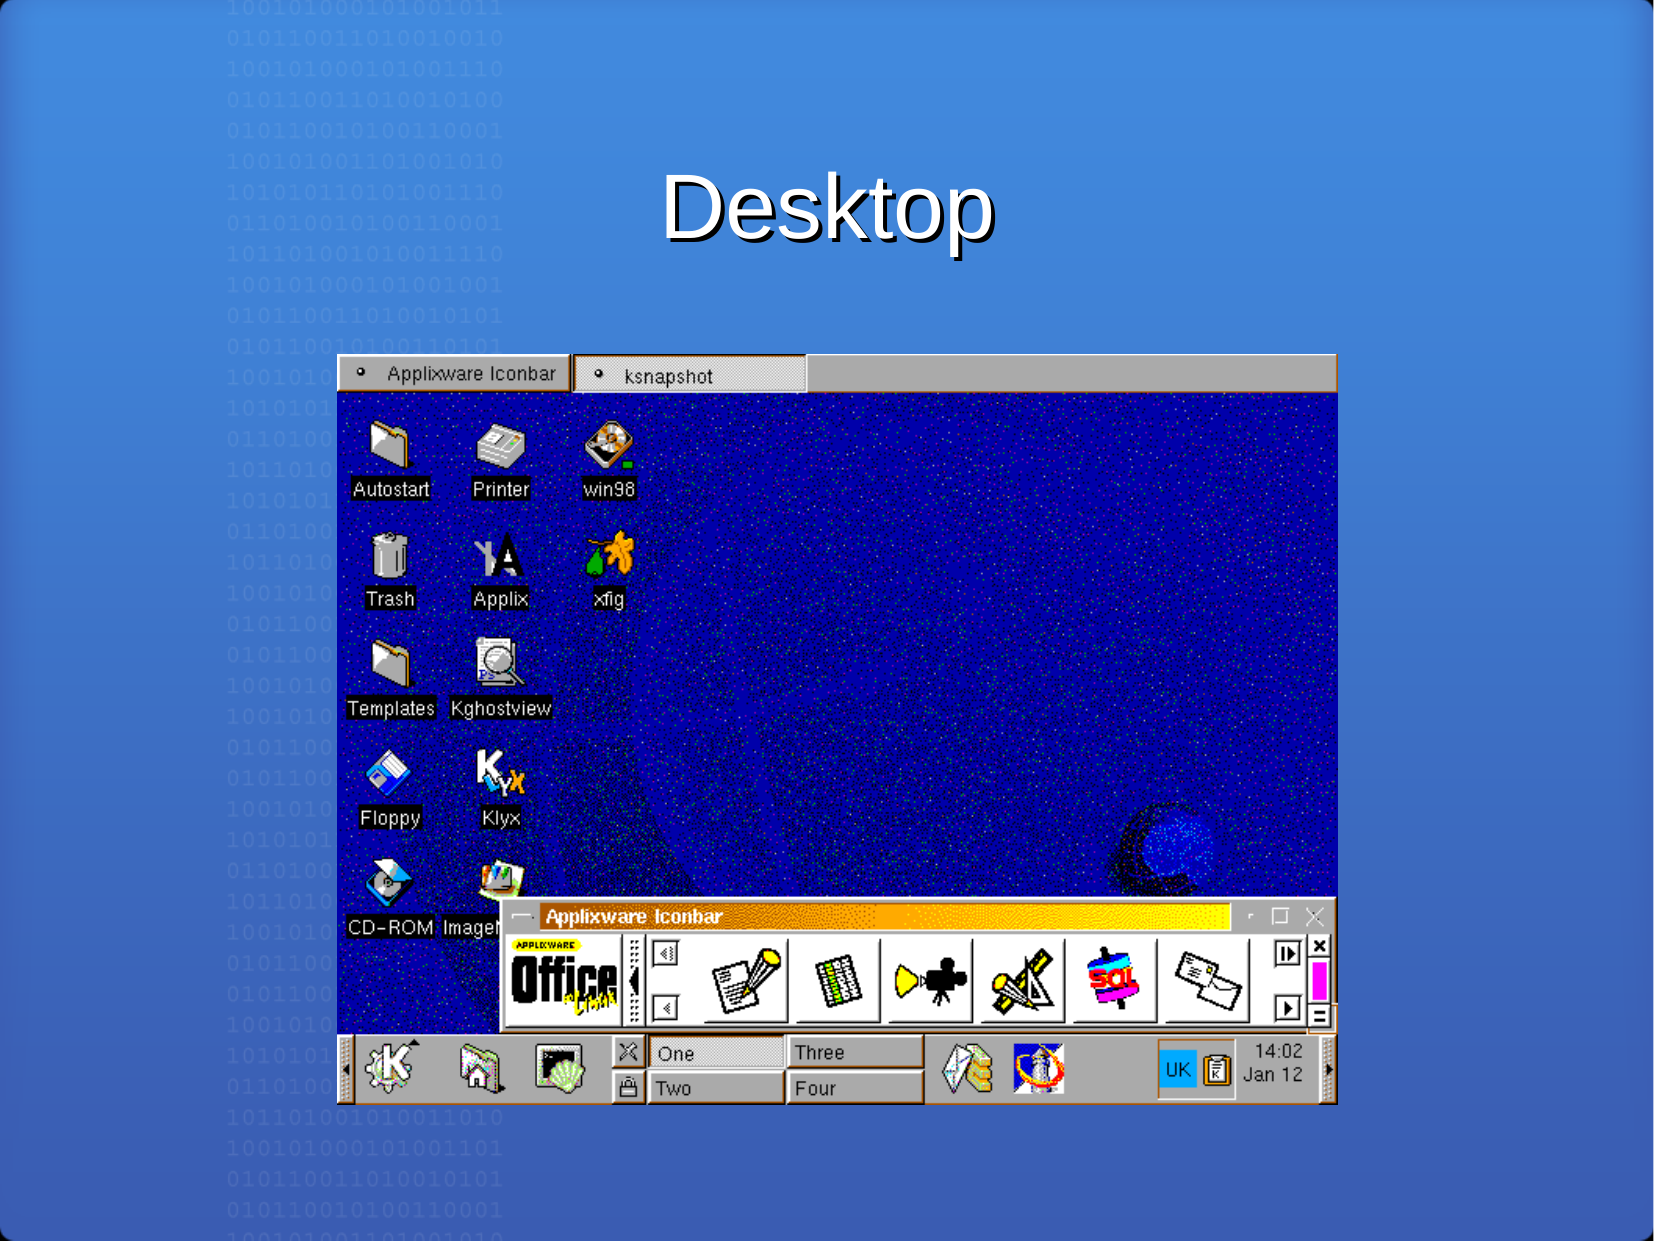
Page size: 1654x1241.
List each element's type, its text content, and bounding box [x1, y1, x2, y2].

title Desktop [121, 110, 1534, 303]
chart [121, 344, 1534, 1127]
picture [0, 0, 1654, 1241]
